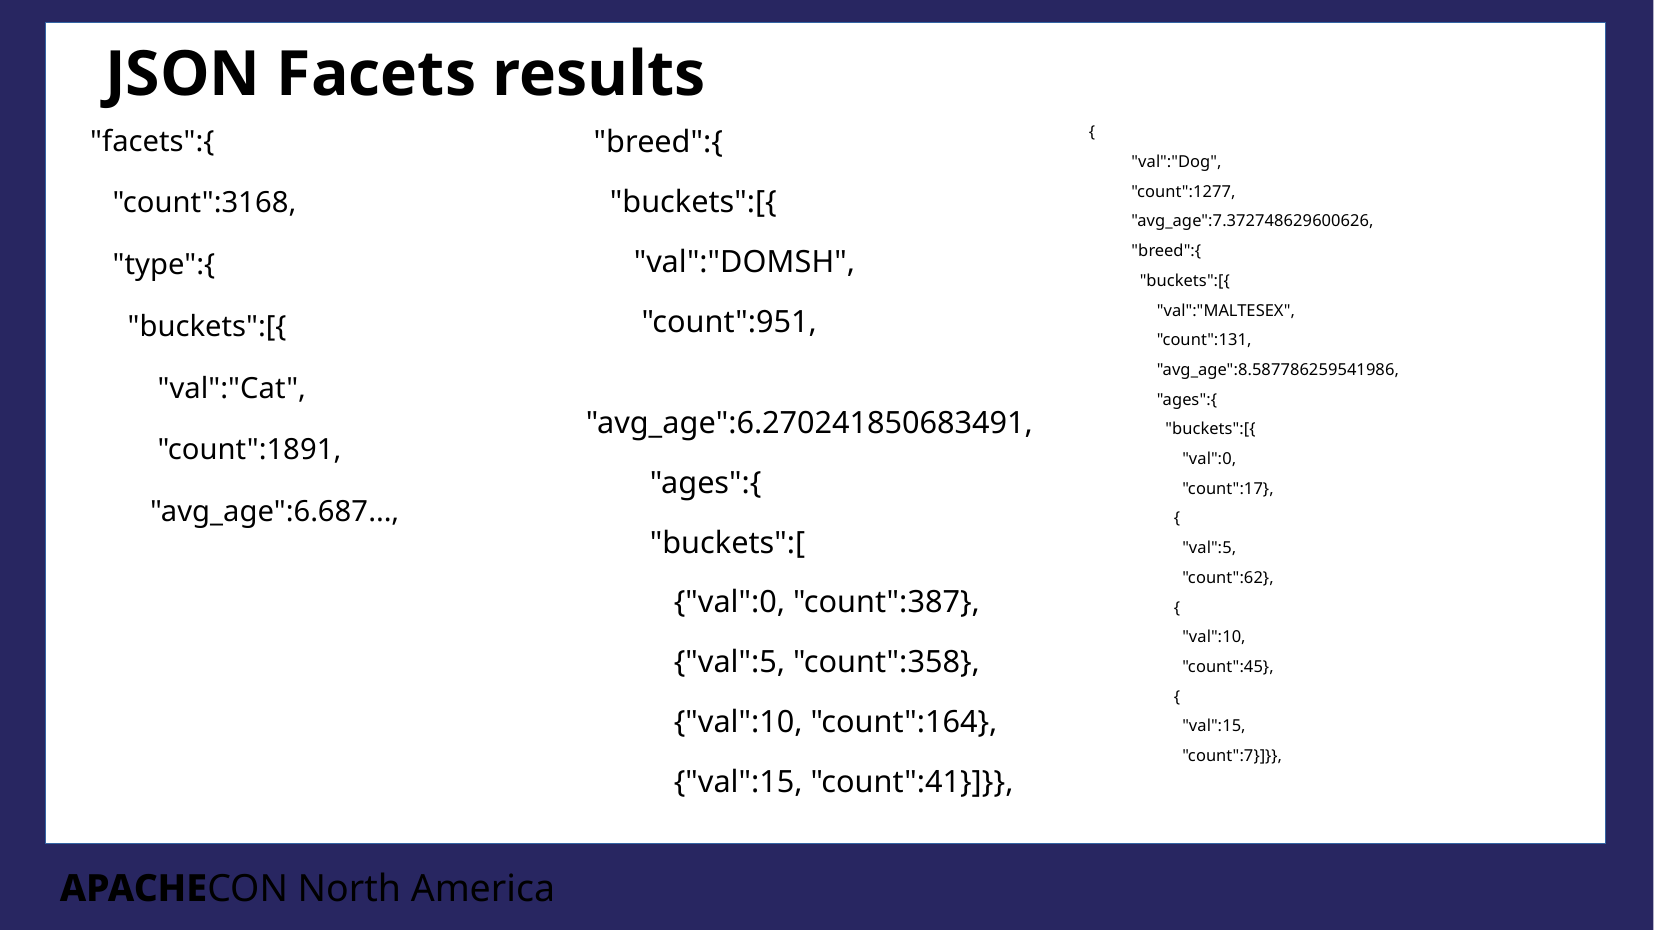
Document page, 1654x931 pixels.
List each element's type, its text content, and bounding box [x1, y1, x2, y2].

list "breed":{ "buckets":[{ "val":"DOMSH", "count":951, "avg_age":6.270241850683491, "ages":{ "buckets":[ {"val":0, "count":387}, {"val":5, "count":358}, {"val":10, "count":164}, {"val":15, "count":41}]}}, [585, 120, 1065, 811]
list "facets":{ "count":3168, "type":{ "buckets":[{ "val":"Cat", "count":1891, "avg_age":6.687..., [82, 120, 562, 826]
list { "val":"Dog", "count":1277, "avg_age":7.372748629600626, "breed":{ "buckets":[{ "val":"MALTESEX", "count":131, "avg_age":8.587786259541986, "ages":{ "buckets":[{ "val":0, "count":17}, { "val":5, "count":62}, { "val":10, "count":45}, { "val":15, "count":7}]}}, [1088, 120, 1568, 781]
title JSON Facets results [105, 32, 1546, 110]
